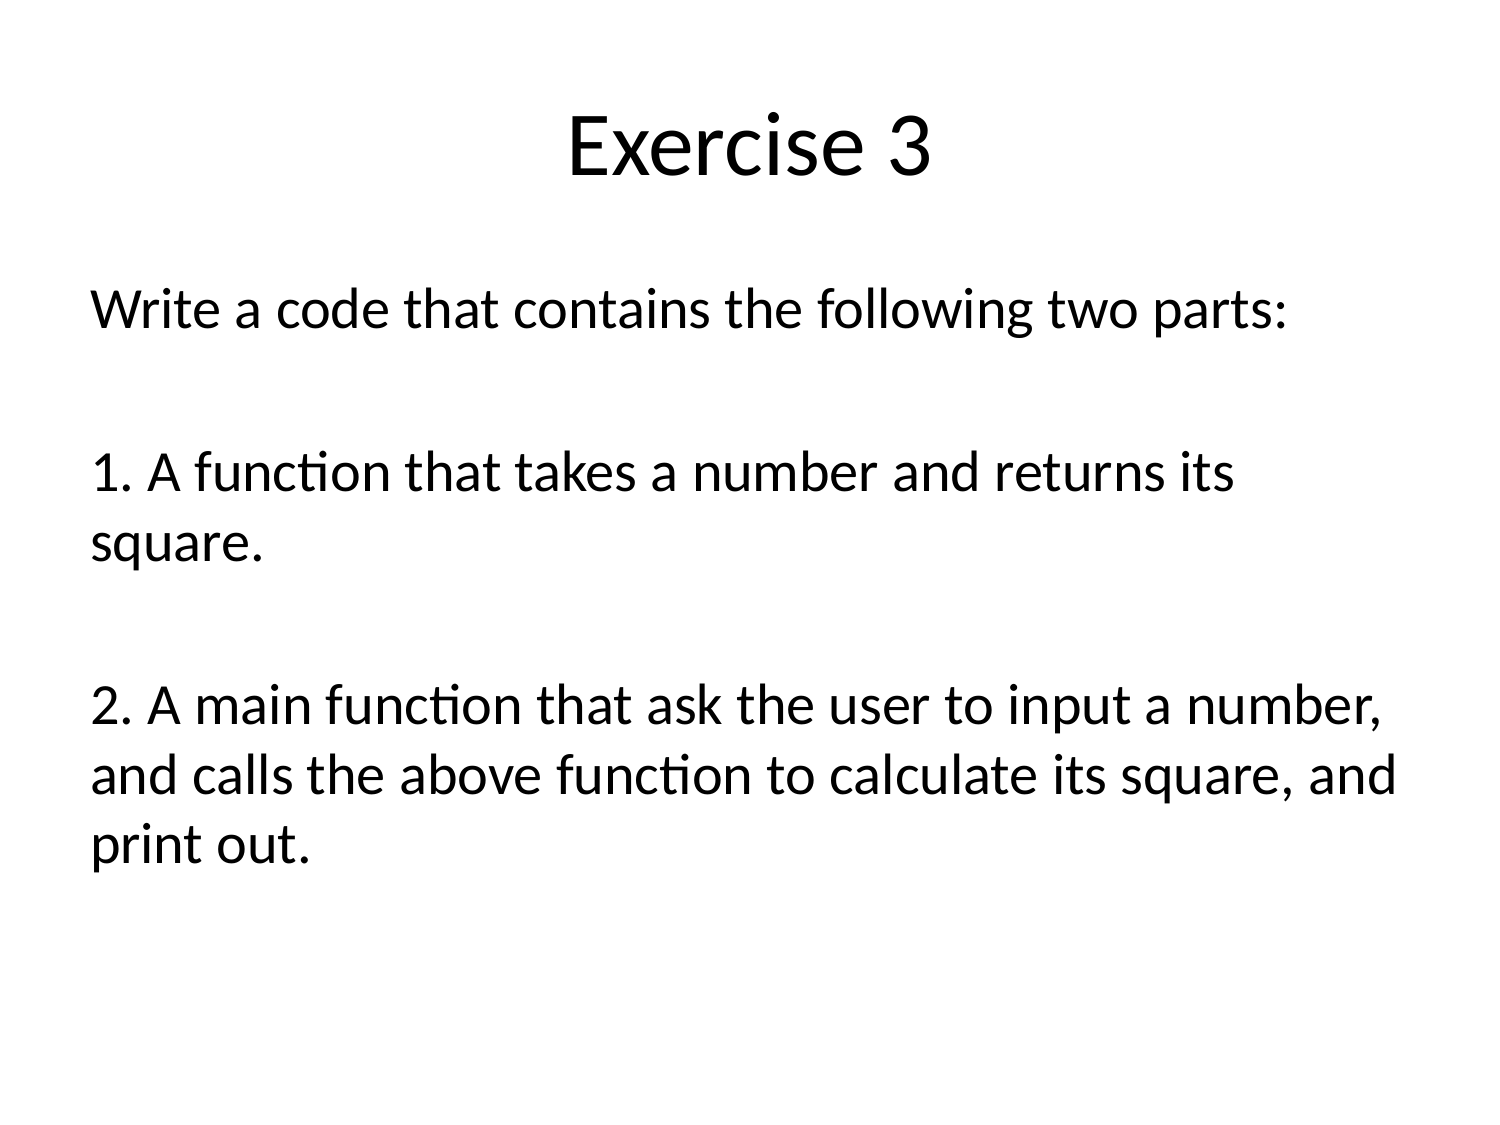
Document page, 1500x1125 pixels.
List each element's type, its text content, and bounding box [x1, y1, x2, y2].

list Write a code that contains the following two parts: 1. A function that takes a number and returns its square. 2. A main function that ask the user to input a number, and calls the above function to calculate its square, and print out. [75, 262, 1425, 1005]
title Exercise 3 [75, 45, 1425, 233]
